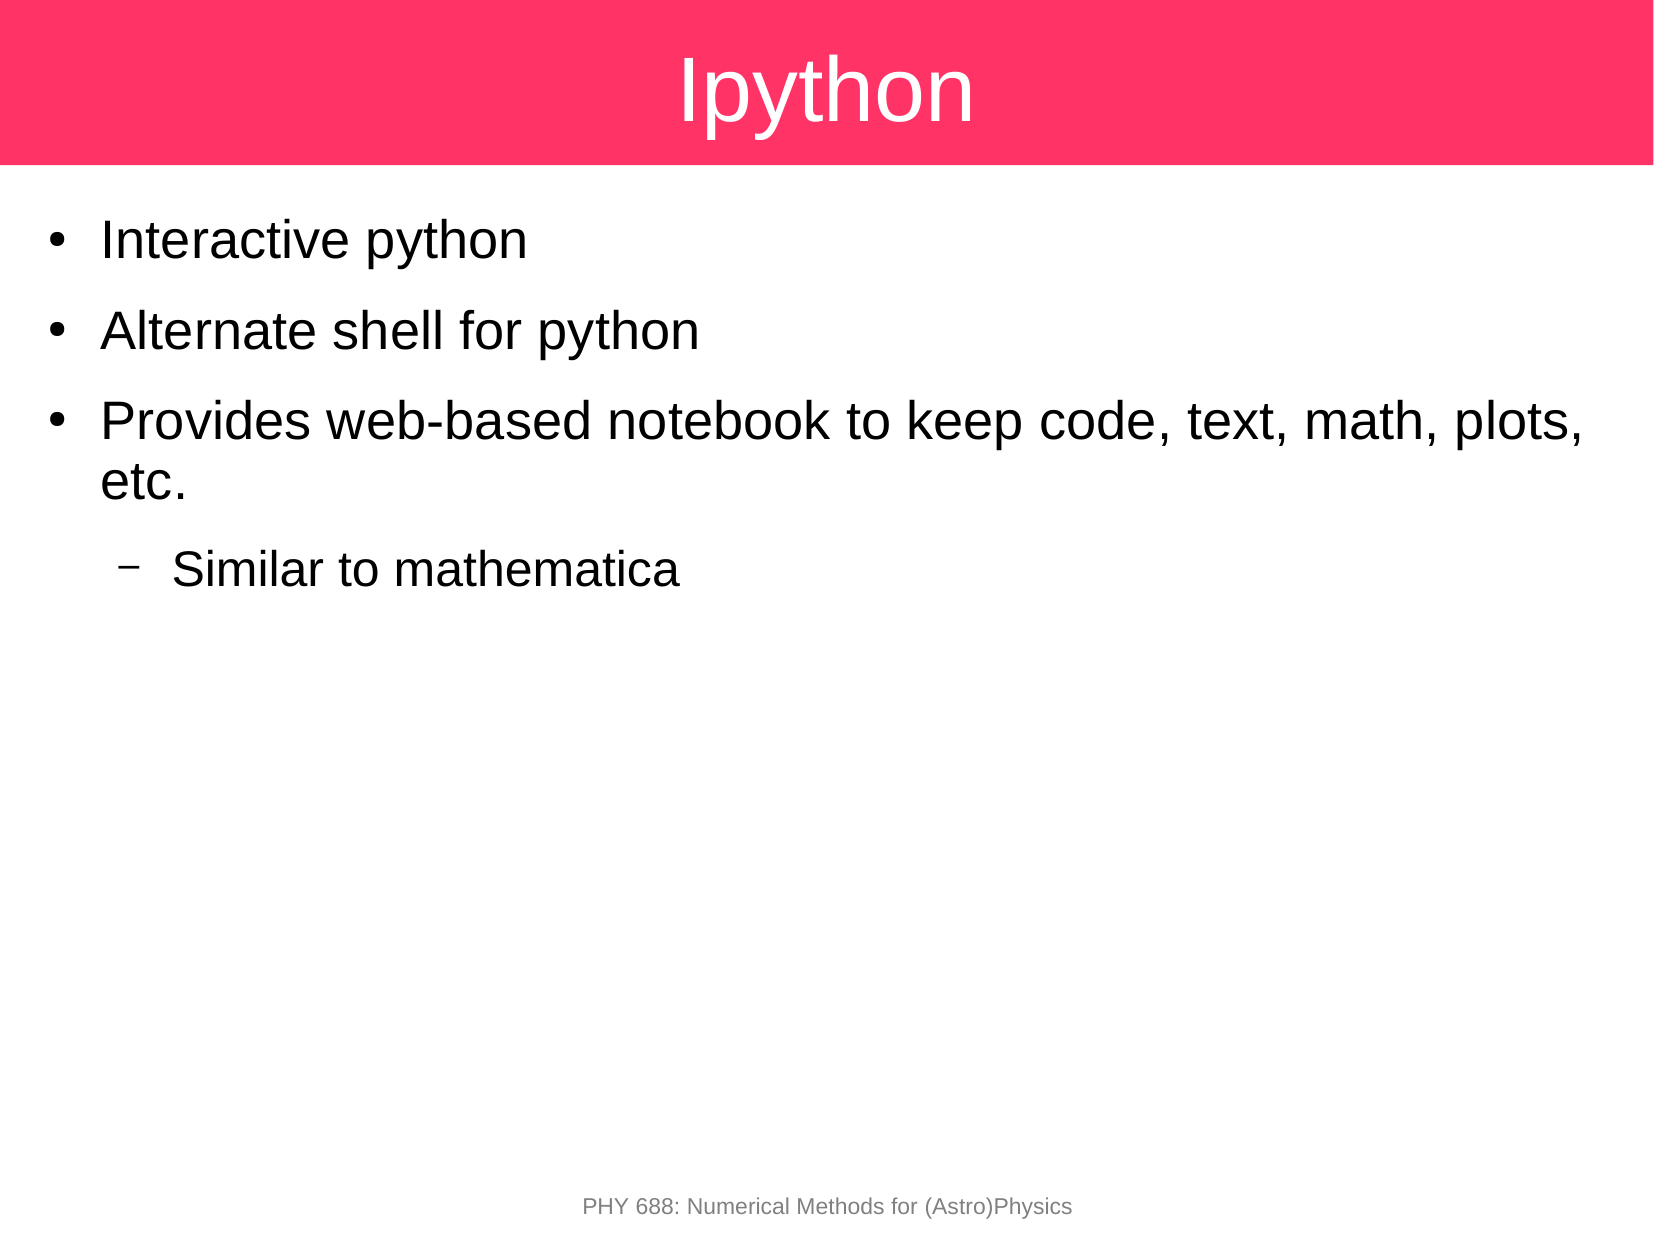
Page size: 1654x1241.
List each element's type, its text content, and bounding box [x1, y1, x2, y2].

list Interactive python Alternate shell for python Provides web-based notebook to keep code, text, math, plots, etc. Similar to mathematica [30, 210, 1621, 1171]
title Ipython [82, 31, 1571, 148]
